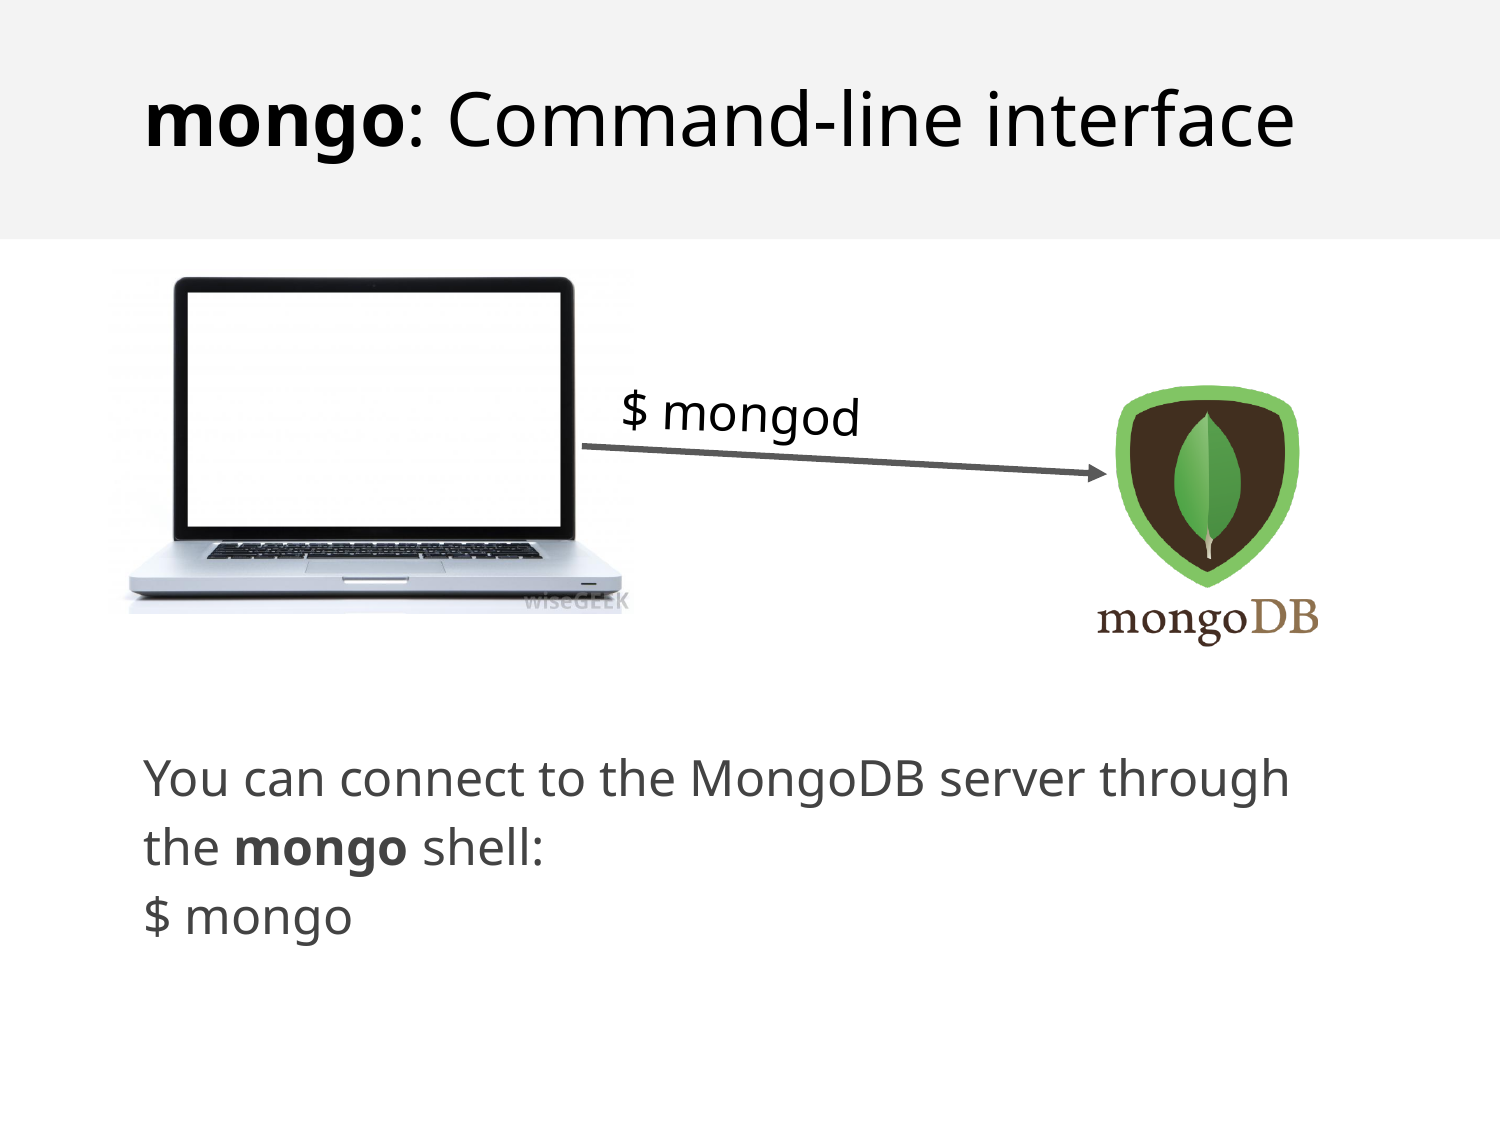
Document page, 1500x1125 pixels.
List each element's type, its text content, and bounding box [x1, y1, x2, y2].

text_box $ mongod [603, 362, 1042, 478]
list You can connect to the MongoDB server through the mongo shell: $ mongo [128, 722, 1372, 1026]
picture [1063, 347, 1352, 686]
title mongo: Command-line interface [128, 56, 1372, 183]
picture [108, 269, 634, 614]
